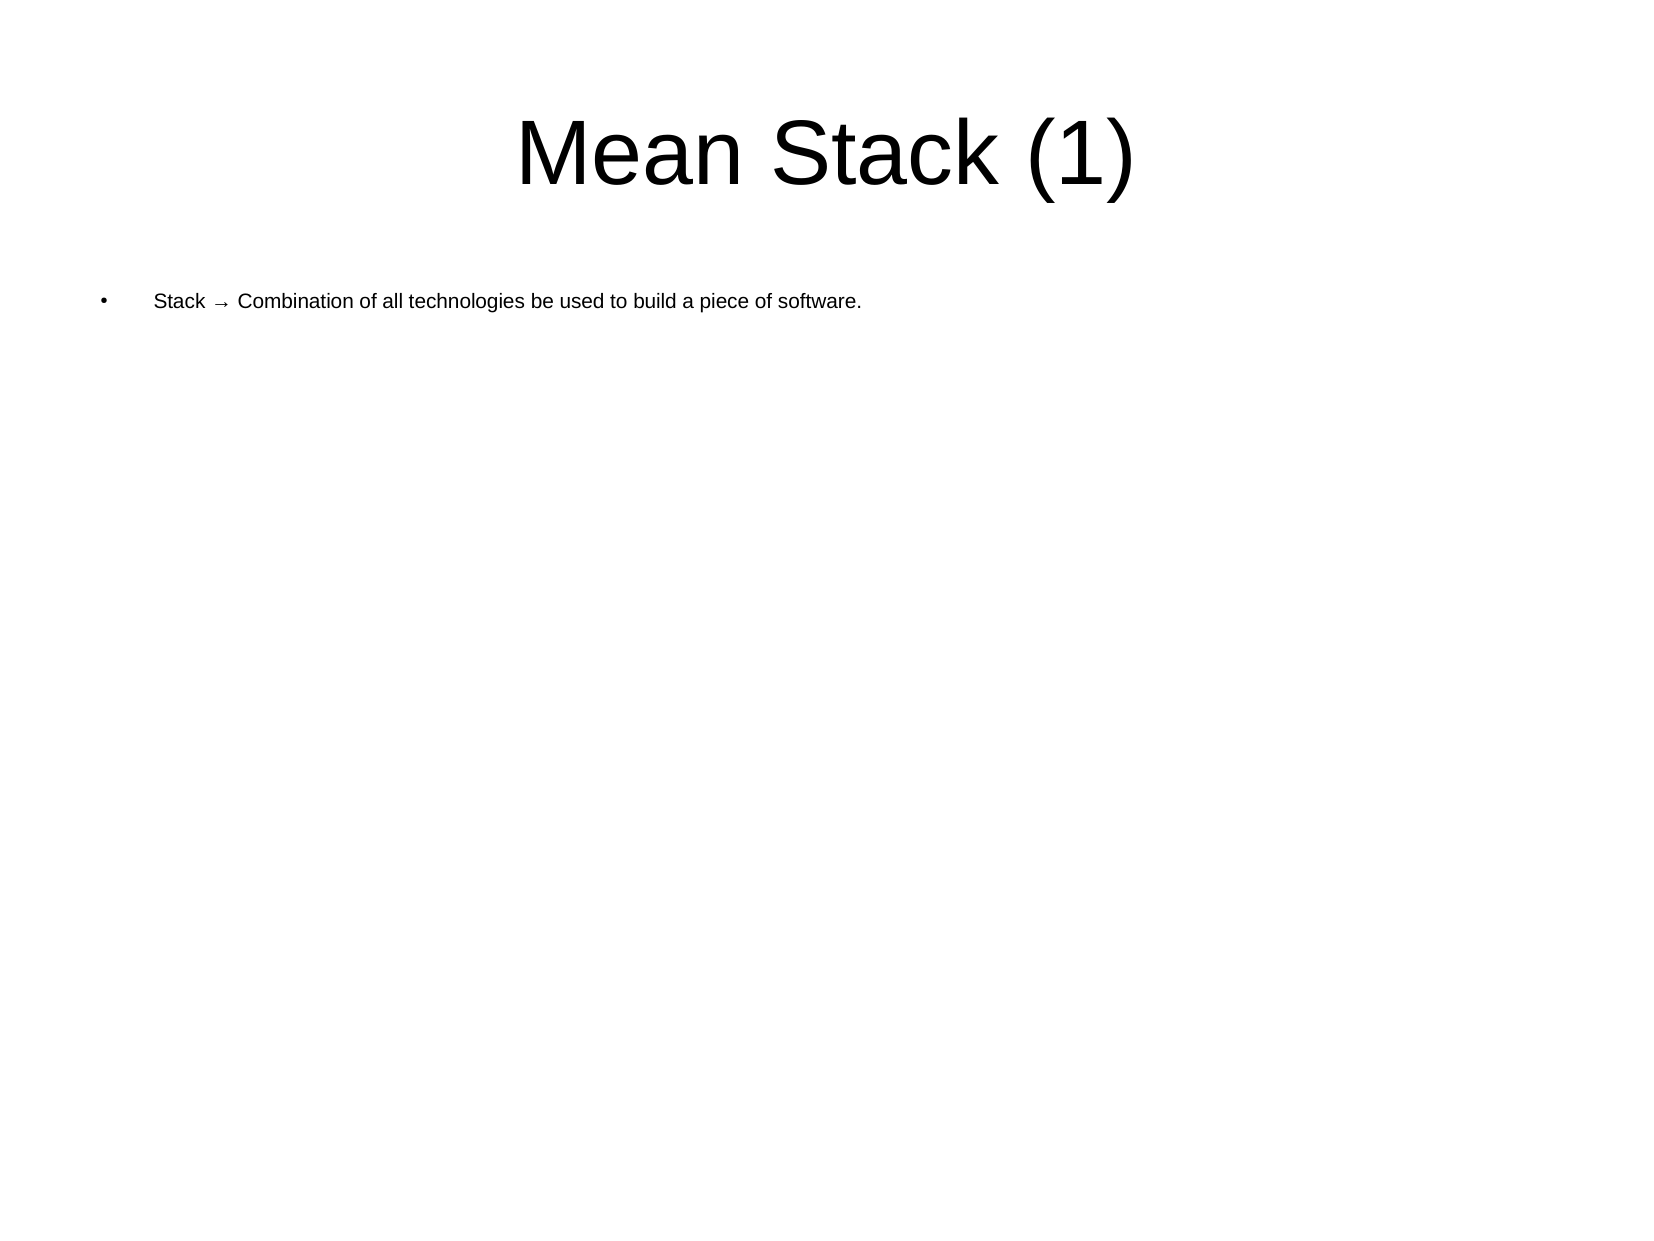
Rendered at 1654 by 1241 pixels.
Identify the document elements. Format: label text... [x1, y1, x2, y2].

title Mean Stack (1) [82, 49, 1571, 257]
list Stack → Combination of all technologies be used to build a piece of software. [82, 290, 1571, 1010]
